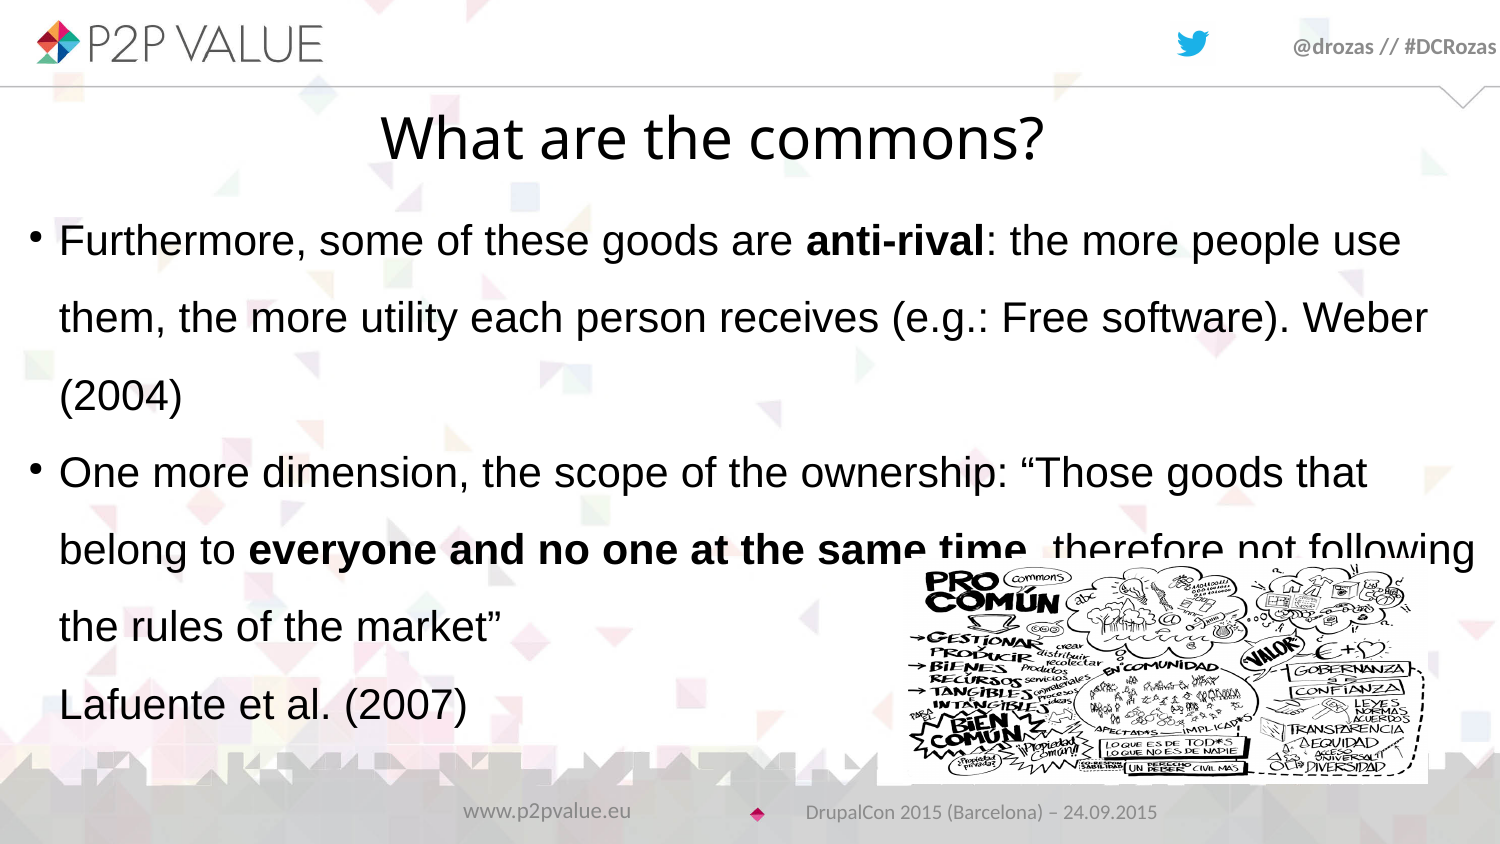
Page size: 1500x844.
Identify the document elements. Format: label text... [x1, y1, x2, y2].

text_box @drozas // #DCRozas [1170, 15, 1500, 76]
picture [0, 0, 1500, 844]
text_box www.p2pvalue.eu [456, 789, 675, 829]
text_box DrupalCon 2015 (Barcelona) – 24.09.2015 [792, 788, 1485, 834]
title What are the commons? [60, 92, 1366, 180]
subtitle Furthermore, some of these goods are anti-rival: the more people use them, the more utility each person receives (e.g.: Free software). Weber (2004) One more dimension, the scope of the ownership: “Those goods that belong to everyone and no one at the same time, therefore not following the rules of the market” Lafuente et al. (2007) [15, 180, 1496, 736]
